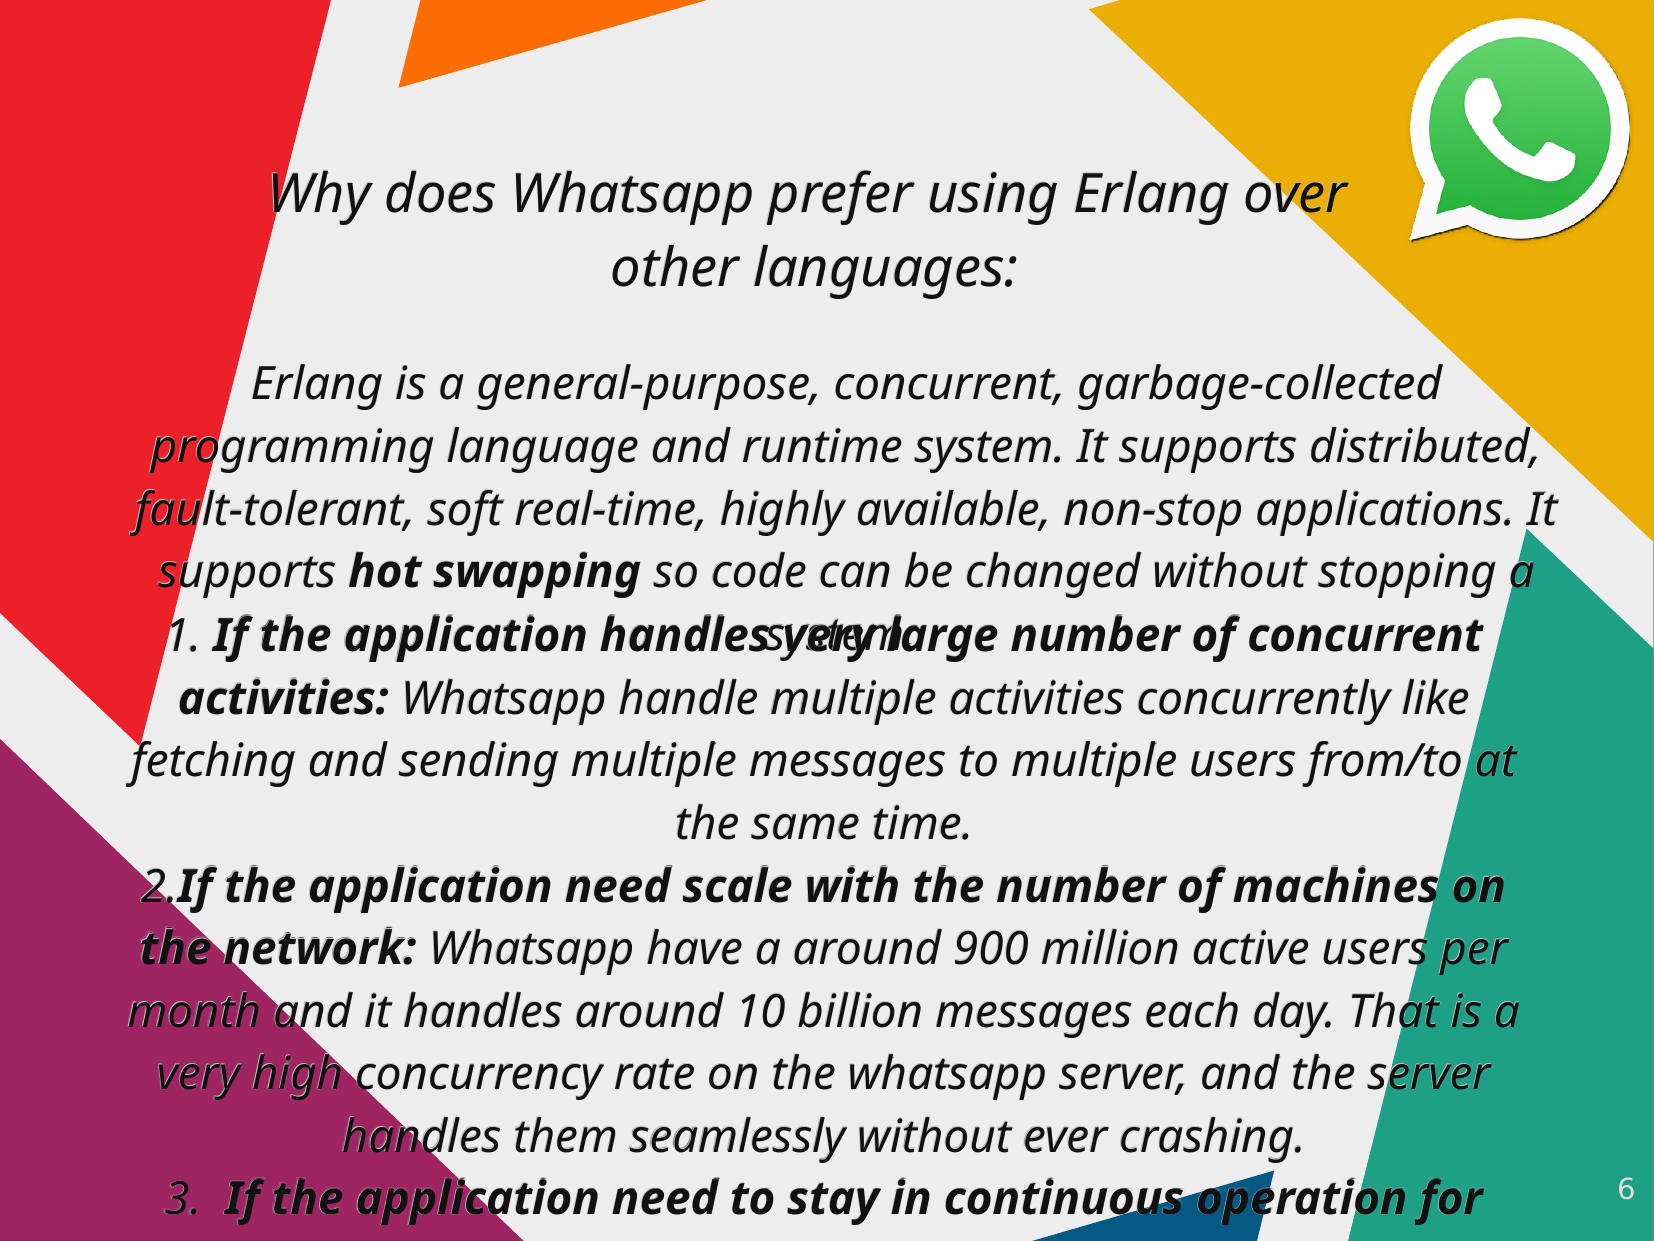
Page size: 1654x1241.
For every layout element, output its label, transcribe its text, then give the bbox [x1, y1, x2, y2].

picture [1229, 0, 1654, 315]
text_box Why does Whatsapp prefer using Erlang over other languages: [198, 147, 1229, 271]
text_box Erlang is a general-purpose, concurrent, garbage-collected programming language and runtime system. It supports distributed, fault-tolerant, soft real-time, highly available, non-stop applications. It supports hot swapping so code can be changed without stopping a system. [95, 343, 1598, 542]
text_box 1. If the application handles very large number of concurrent activities: Whatsapp handle multiple activities concurrently like fetching and sending multiple messages to multiple users from/to at the same time. 2.If the application need scale with the number of machines on the network: Whatsapp have a around 900 million active users per month and it handles around 10 billion messages each day. That is a very high concurrency rate on the whatsapp server, and the server handles them seamlessly without ever crashing. 3. If the application need to stay in continuous operation for many years: Often applications servers are rebooted (also known as downtime) because of system or code upgradation, this can be prevented in Erlang because it supports hot-swapping which means you can upgrade your server application code without having any downtime. [111, 595, 1538, 1206]
